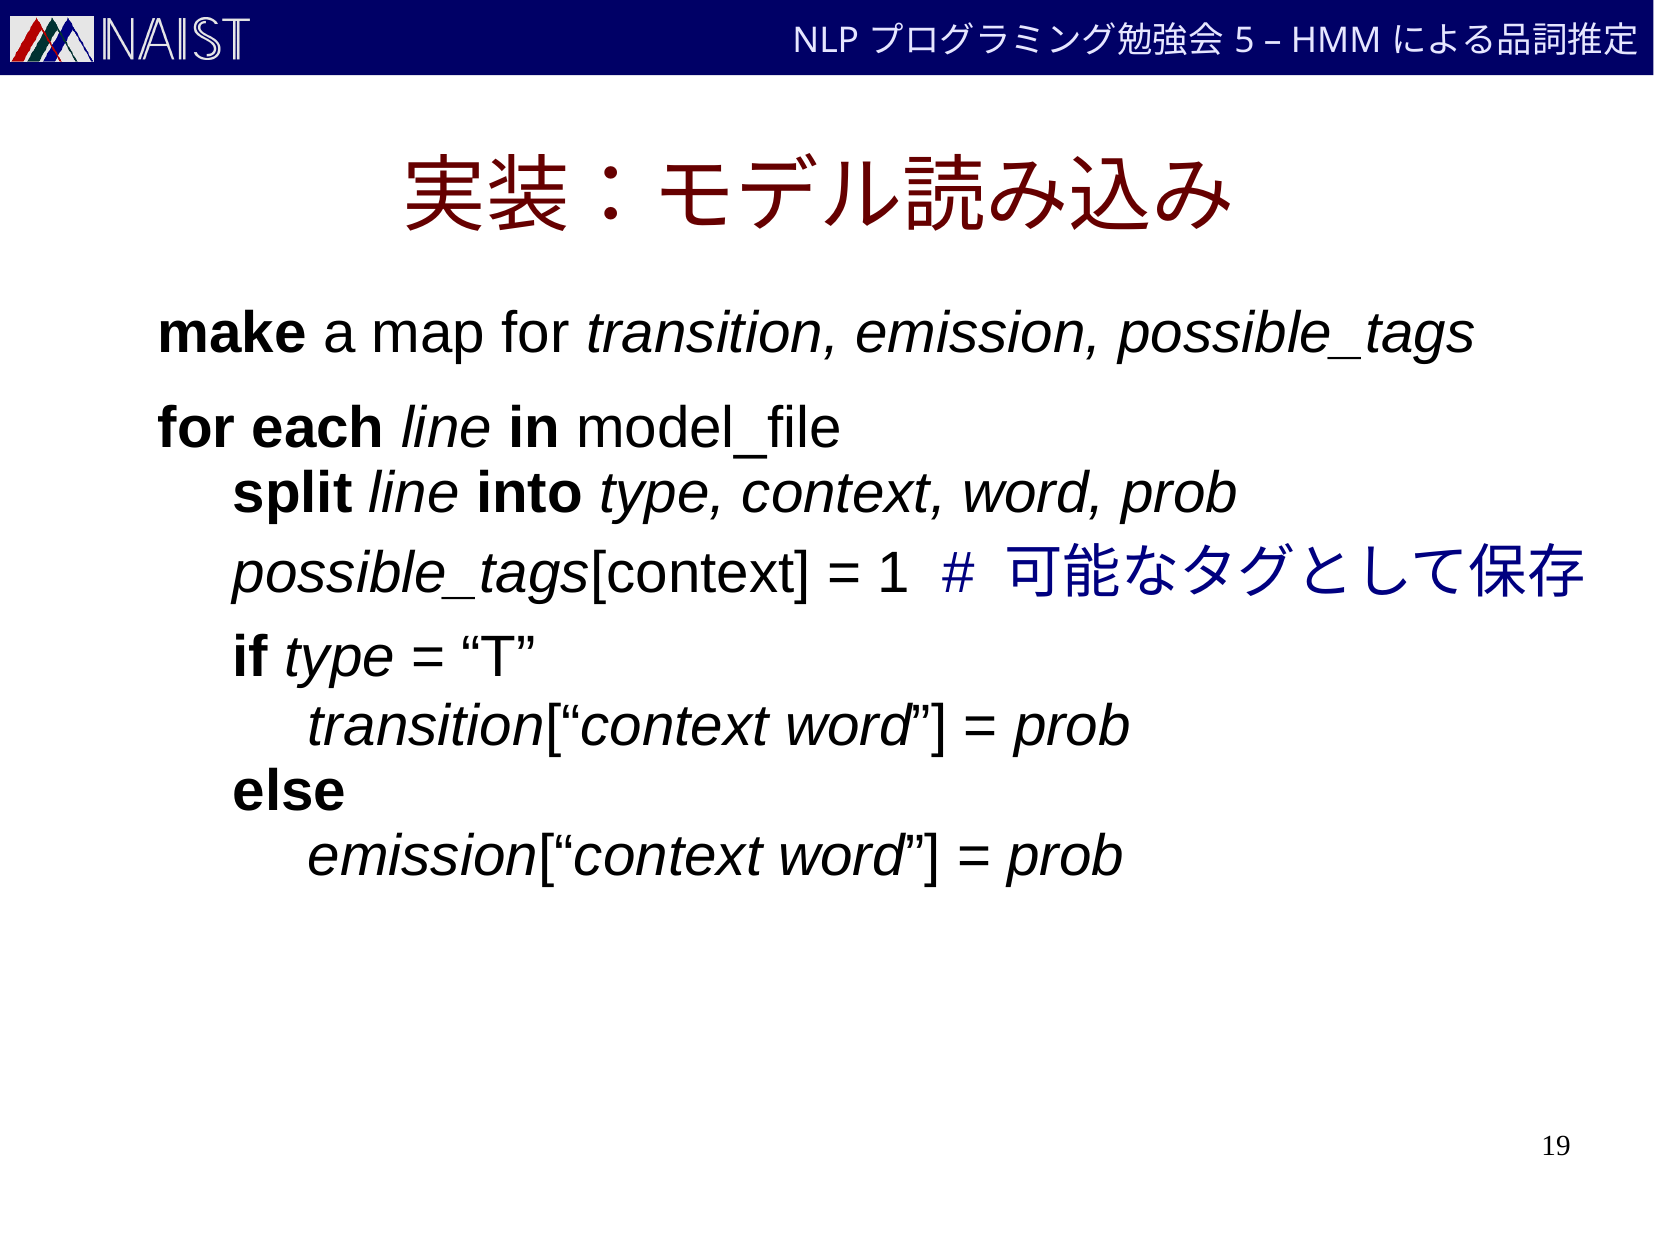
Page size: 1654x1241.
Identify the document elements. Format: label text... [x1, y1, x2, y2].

picture [102, 17, 251, 60]
picture [10, 16, 94, 62]
title 実装：モデル読み込み [75, 92, 1564, 285]
list make a map for transition, emission, possible_tags for each line in model_file split line into type, context, word, prob possible_tags[context] = 1 # 可能なタグとして保存 if type = “T” transition[“context word”] = prob else emission[“context word”] = prob [86, 300, 1613, 1119]
